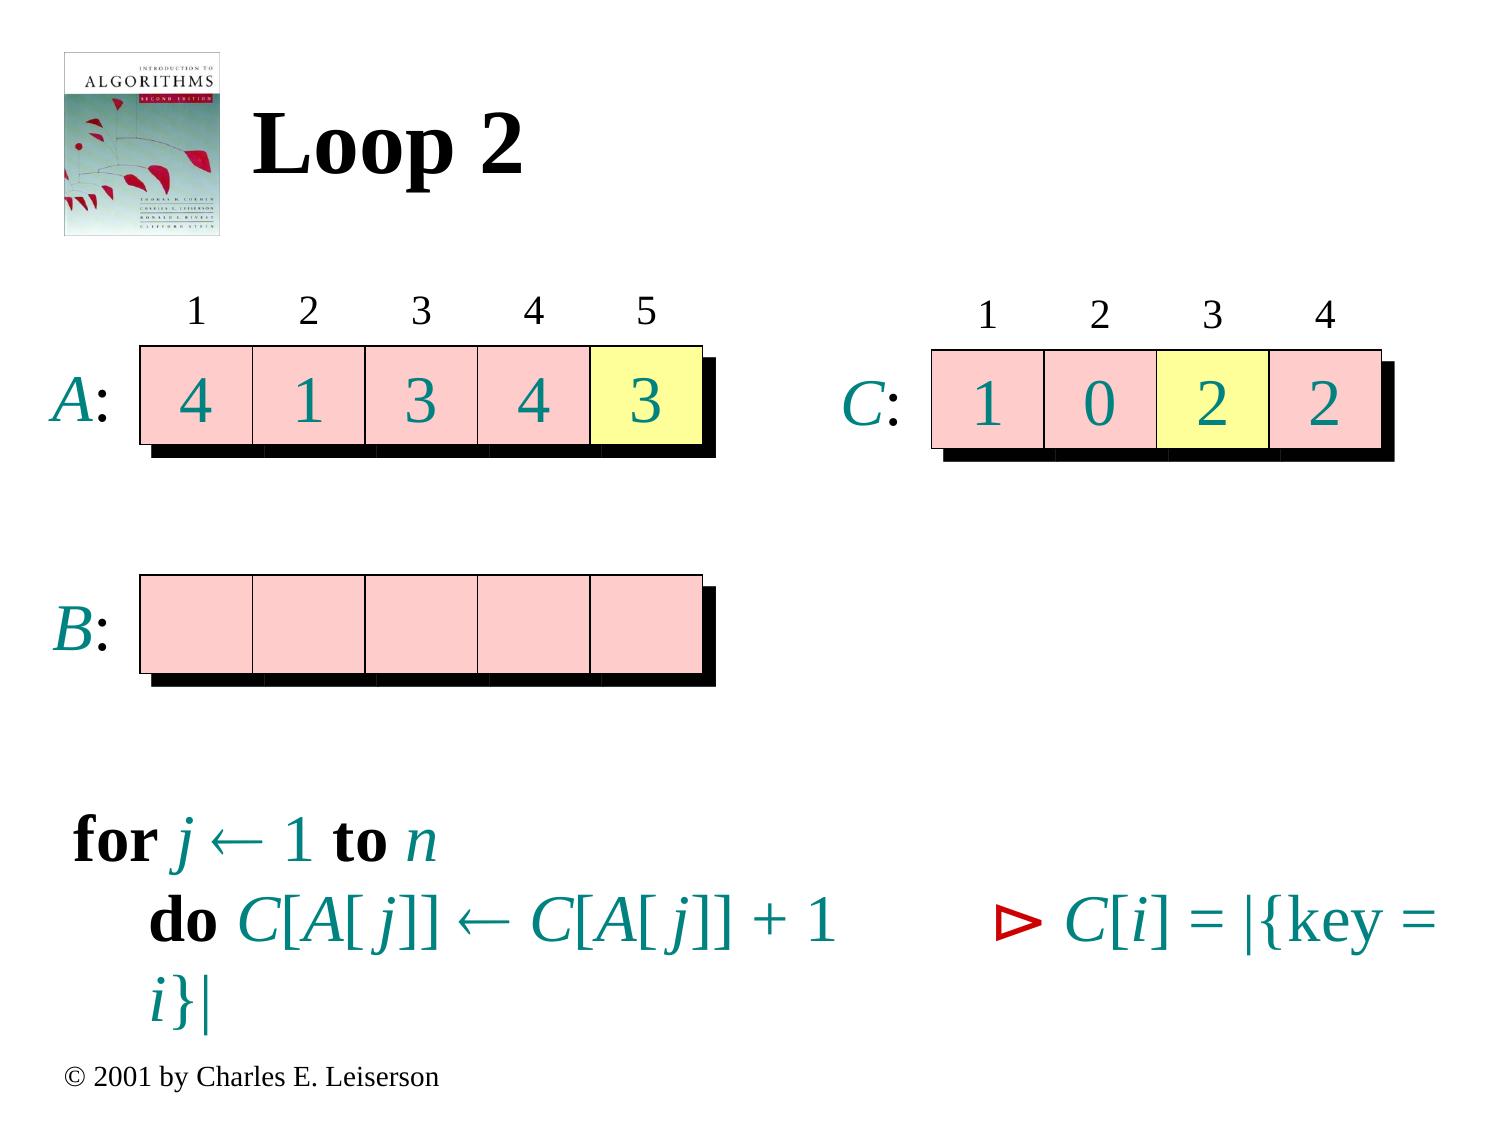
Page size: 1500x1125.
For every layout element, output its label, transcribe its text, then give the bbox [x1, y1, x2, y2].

text_box 0 [1043, 349, 1156, 449]
text_box 5 [621, 275, 672, 341]
text_box 3 [365, 346, 477, 445]
text_box 3 [396, 275, 447, 341]
text_box 1 [171, 275, 222, 341]
text_box 2 [1156, 349, 1268, 449]
picture [64, 52, 220, 236]
text_box B: [37, 576, 127, 672]
text_box 4 [508, 275, 560, 341]
text_box 4 [477, 346, 590, 445]
title Loop 2 [237, 49, 1475, 238]
text_box 4 [1300, 278, 1351, 345]
text_box 1 [931, 349, 1043, 449]
text_box 1 [962, 278, 1014, 345]
text_box C: [825, 351, 918, 447]
text_box 2 [283, 275, 335, 341]
text_box 3 [1187, 278, 1239, 345]
text_box 4 [140, 346, 252, 445]
text_box 3 [590, 346, 703, 445]
text_box A: [37, 347, 127, 444]
text_box 2 [1075, 278, 1126, 345]
text_box 1 [252, 346, 365, 445]
text_box for j  1 to n do C[A[ j]]  C[A[ j]] + 1 ⊳ C[i] = |{key = i}| [59, 787, 1500, 1043]
text_box 2 [1268, 349, 1382, 449]
text_box [140, 574, 703, 674]
